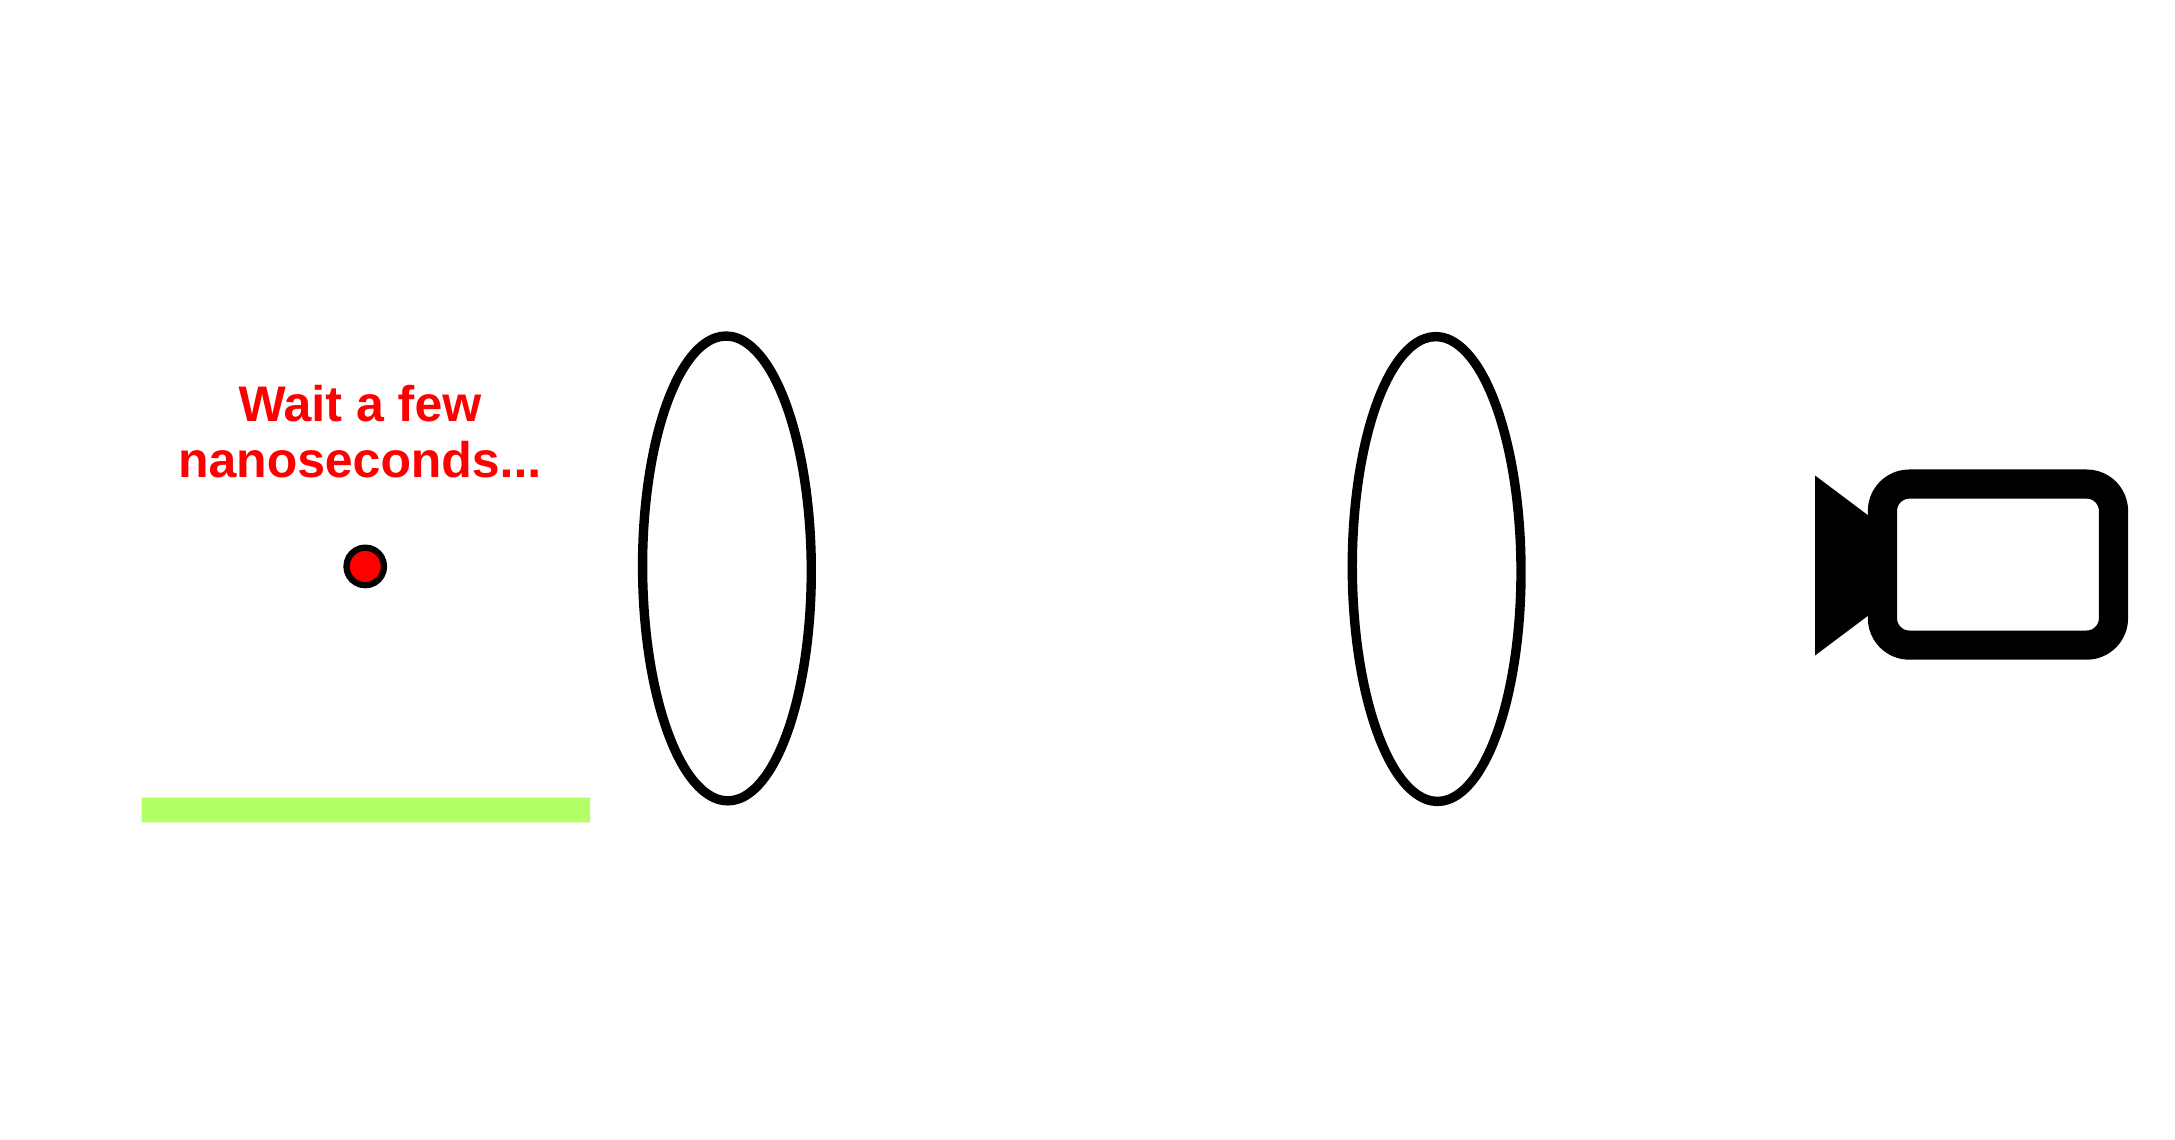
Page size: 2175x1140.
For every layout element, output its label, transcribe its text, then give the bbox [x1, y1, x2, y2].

text_box [642, 336, 812, 801]
text_box [1815, 475, 1876, 656]
text_box [1352, 336, 1522, 802]
text_box Wait a few nanoseconds... [150, 368, 571, 496]
text_box [1882, 484, 2114, 646]
text_box [346, 547, 385, 586]
